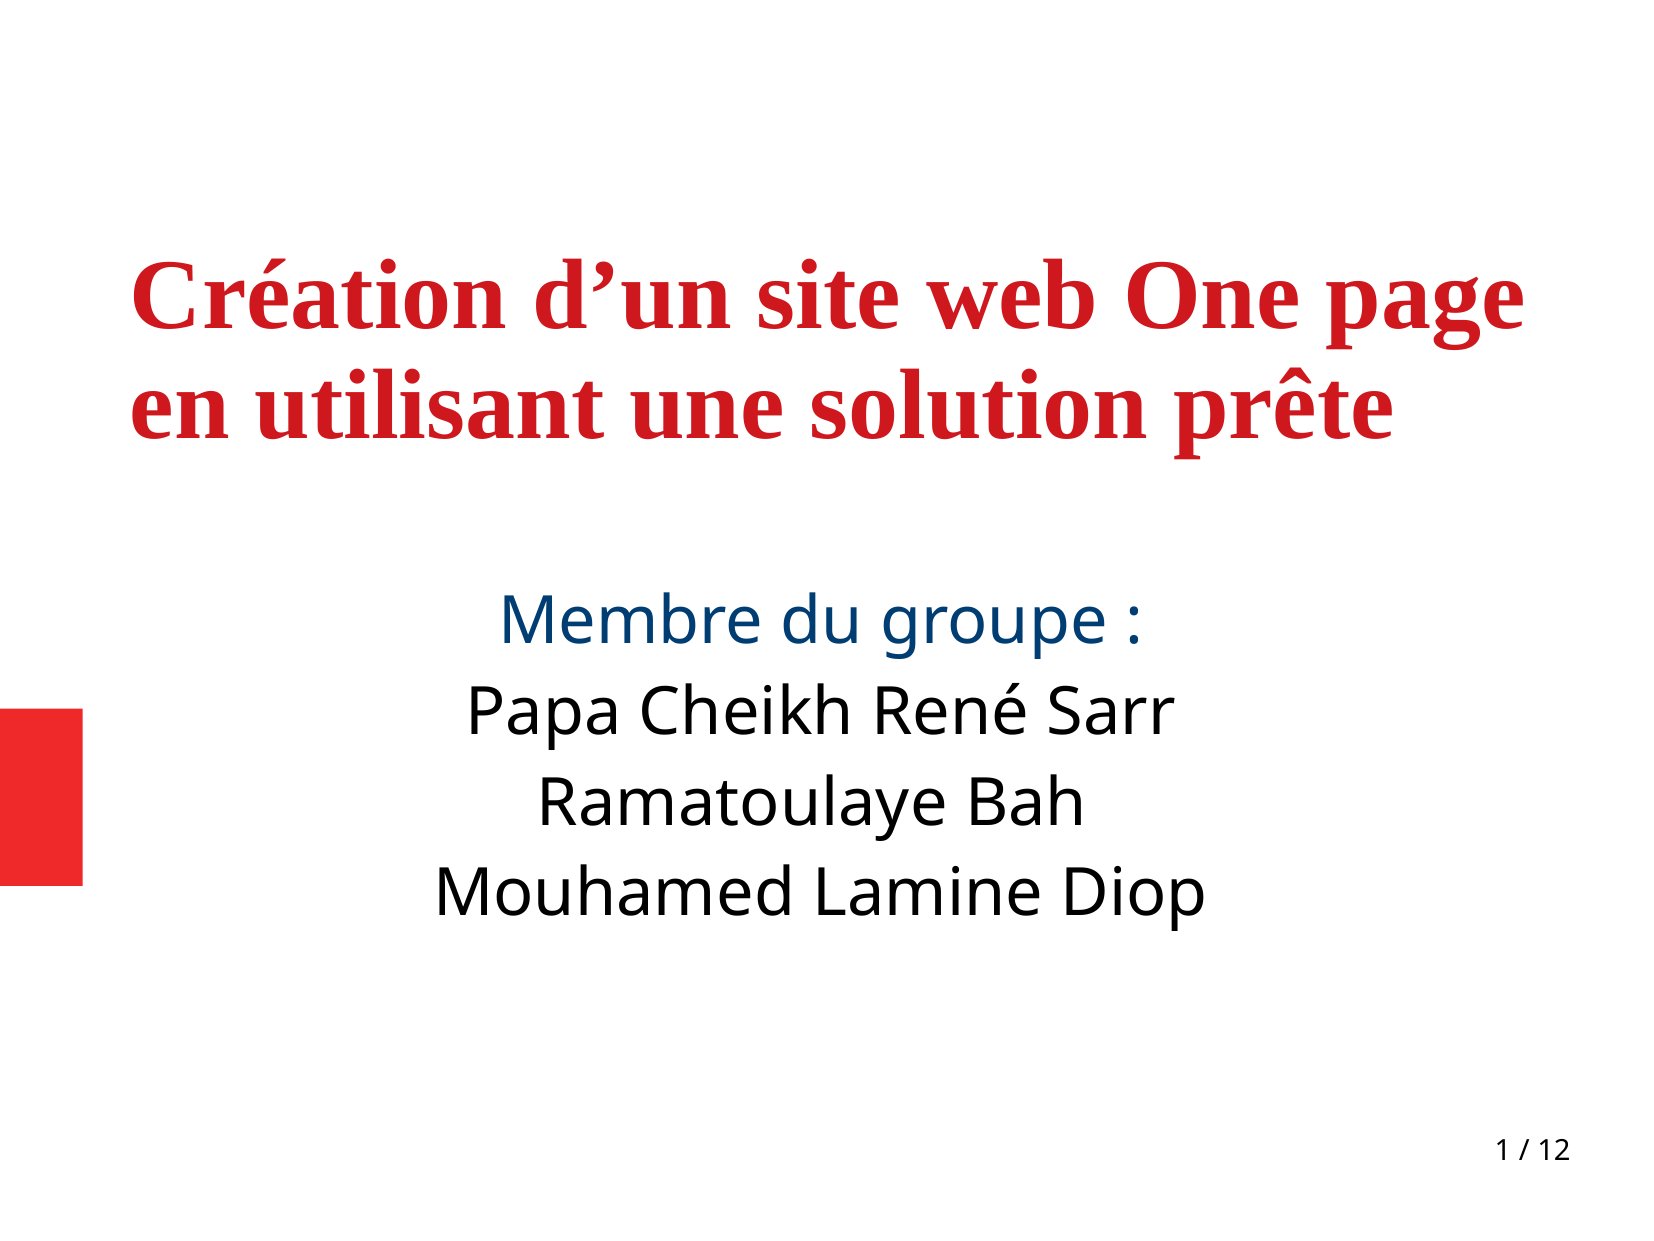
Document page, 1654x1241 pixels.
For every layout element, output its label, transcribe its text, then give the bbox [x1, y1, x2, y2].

subtitle Membre du groupe : Papa Cheikh René Sarr Ramatoulaye Bah Mouhamed Lamine Diop [118, 590, 1524, 918]
title Création d’un site web One page en utilisant une solution prête [129, 82, 1536, 617]
